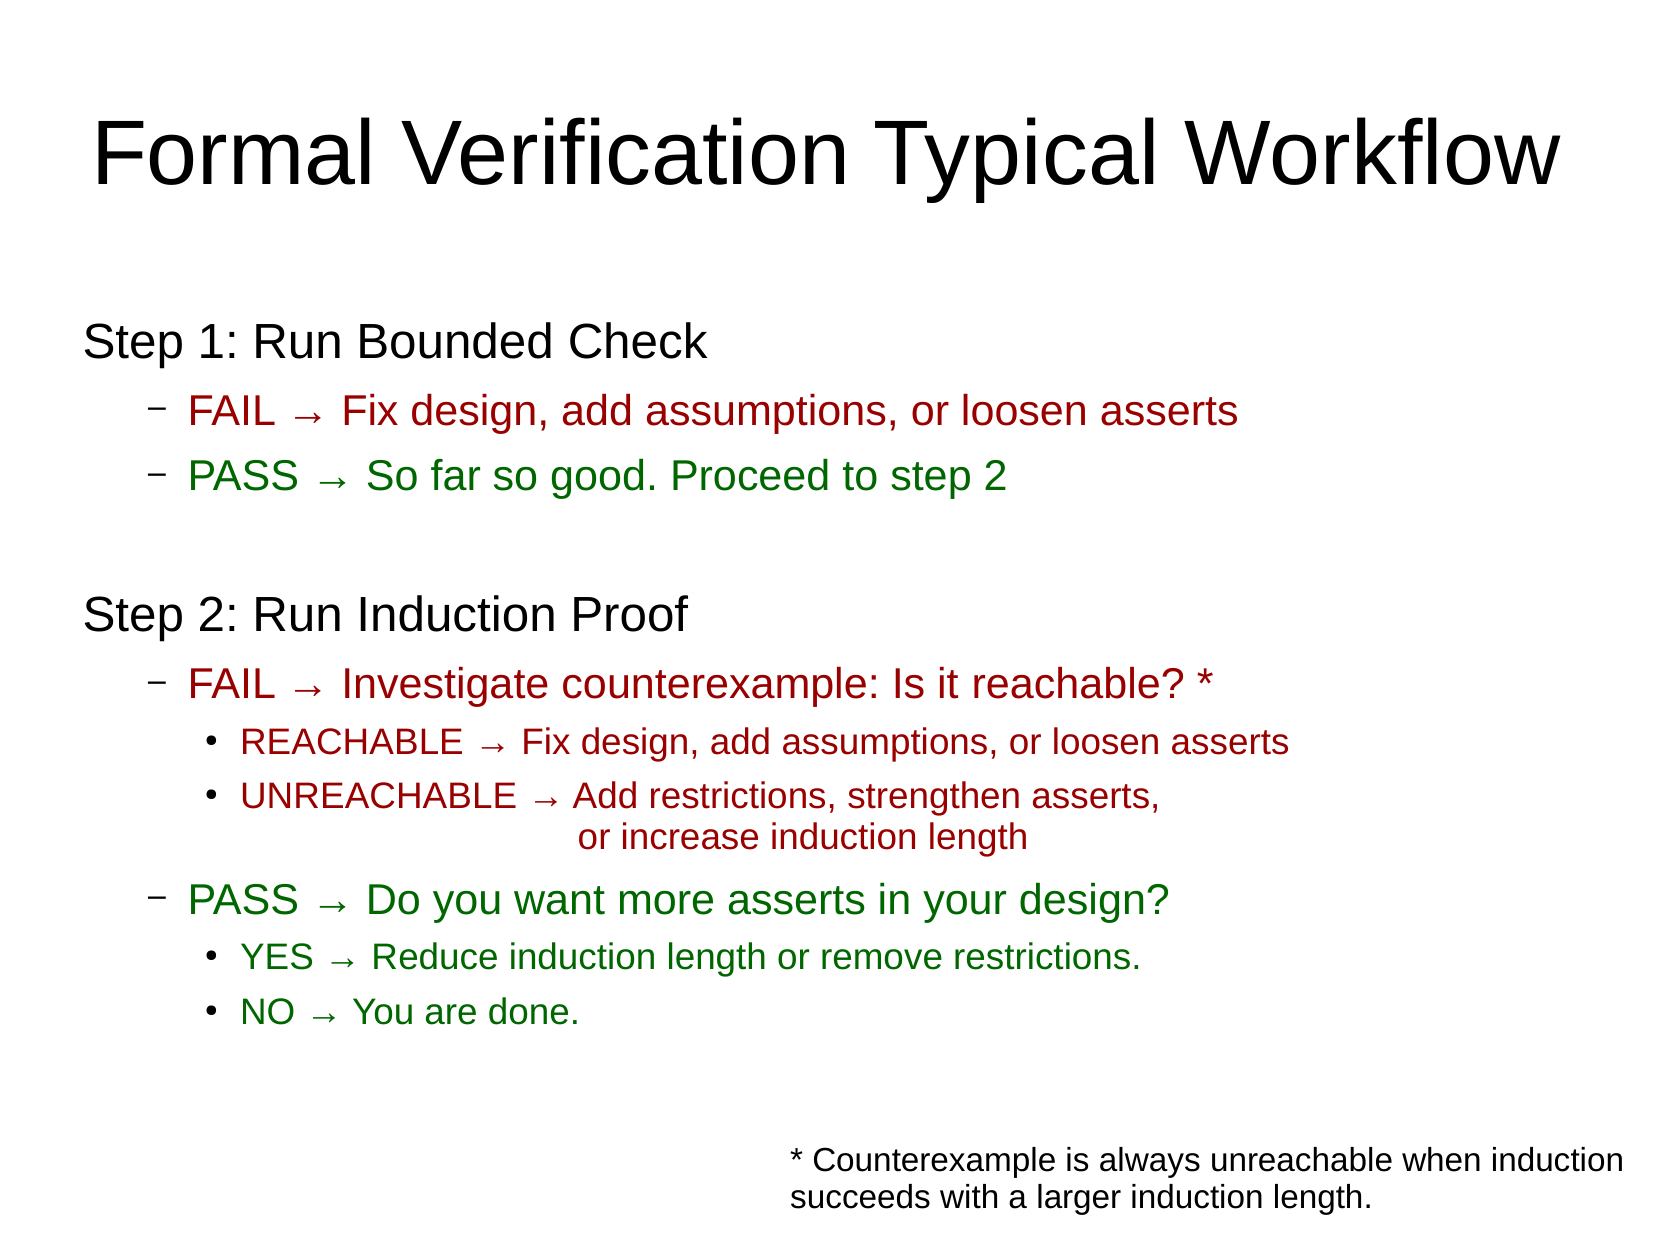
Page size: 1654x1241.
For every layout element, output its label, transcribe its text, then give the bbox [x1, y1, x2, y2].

list Step 1: Run Bounded Check FAIL → Fix design, add assumptions, or loosen asserts PASS → So far so good. Proceed to step 2 Step 2: Run Induction Proof FAIL → Investigate counterexample: Is it reachable? * REACHABLE → Fix design, add assumptions, or loosen asserts UNREACHABLE → Add restrictions, strengthen asserts, or increase induction length PASS → Do you want more asserts in your design? YES → Reduce induction length or remove restrictions. NO → You are done. [82, 313, 1571, 1034]
title Formal Verification Typical Workflow [82, 49, 1571, 257]
text_box * Counterexample is always unreachable when induction succeeds with a larger induction length. [775, 1134, 1646, 1224]
